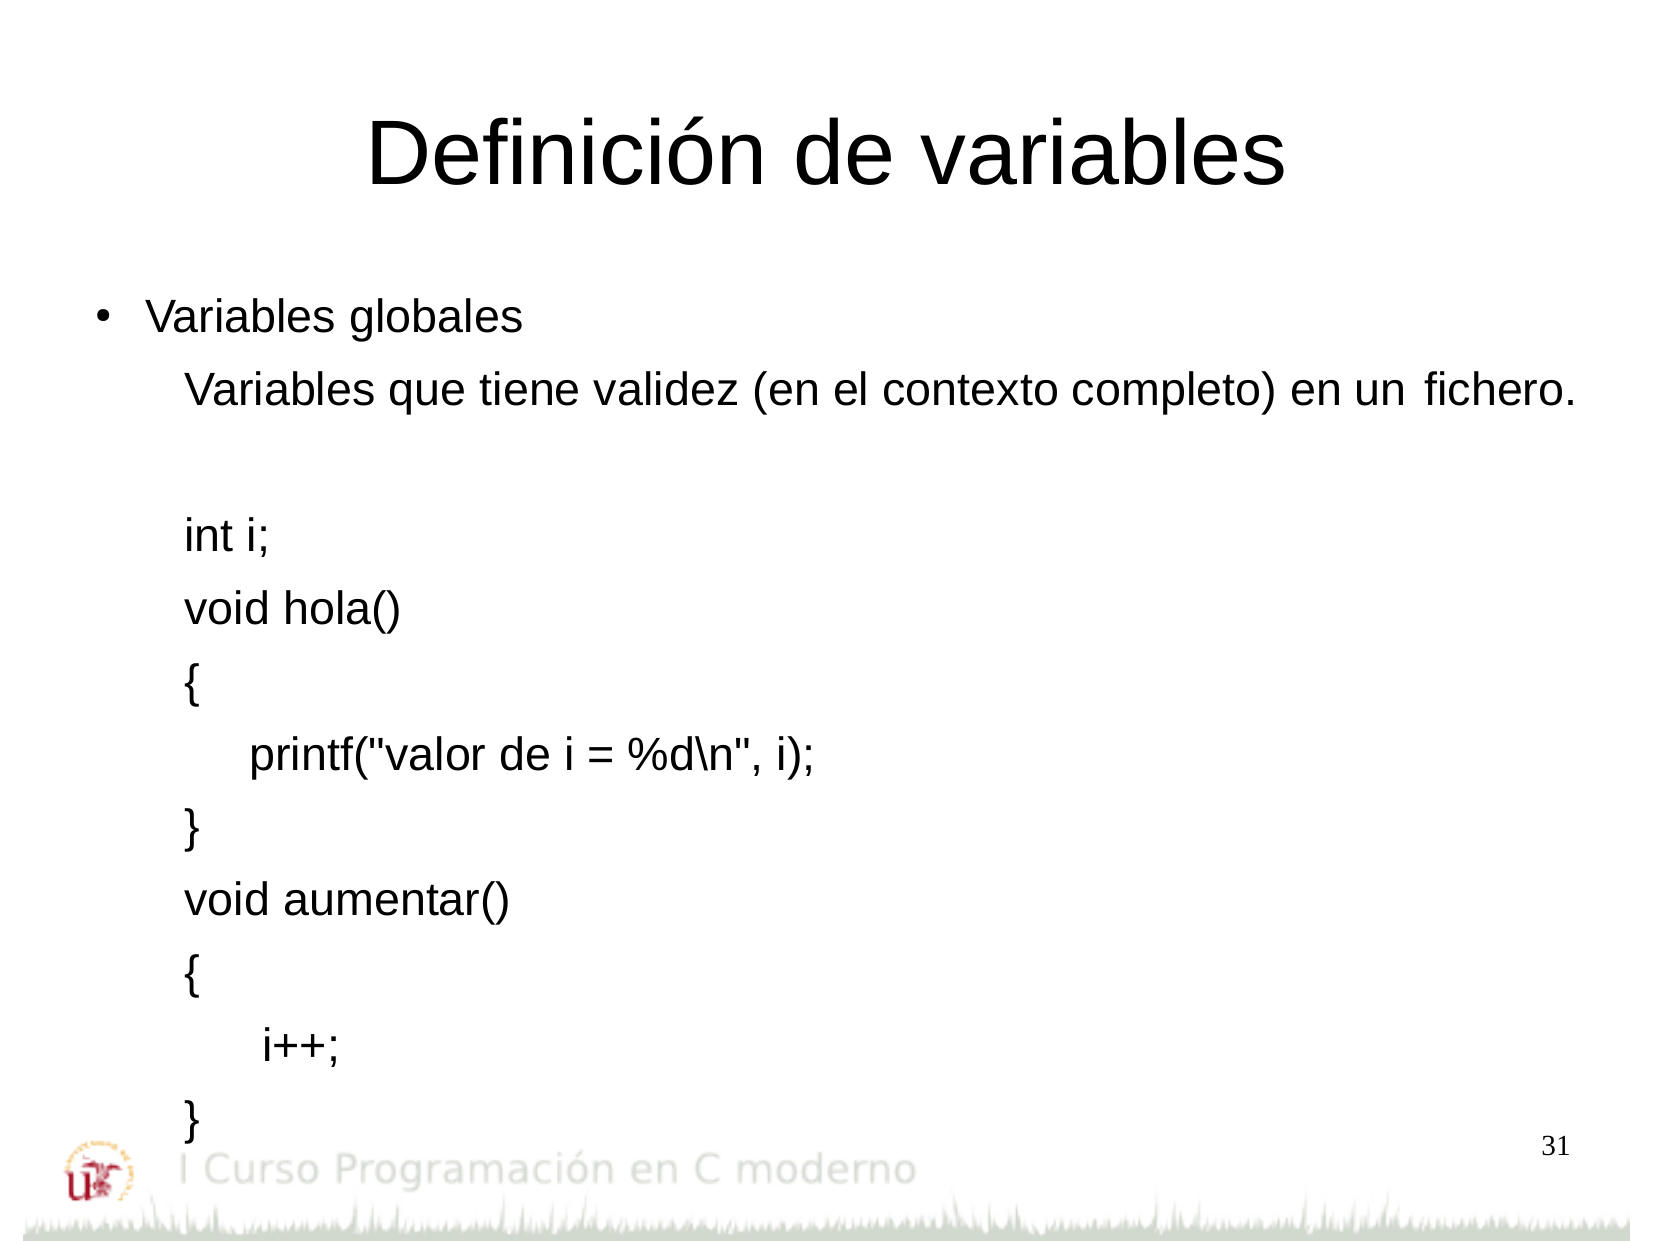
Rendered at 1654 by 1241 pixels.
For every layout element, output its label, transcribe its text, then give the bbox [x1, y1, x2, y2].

picture [23, 1136, 1630, 1241]
title Definición de variables [82, 49, 1571, 257]
list Variables globales Variables que tiene validez (en el contexto completo) en un fichero. int i; void hola() { printf("valor de i = %d\n", i); } void aumentar() { i++; } [82, 290, 1619, 1136]
